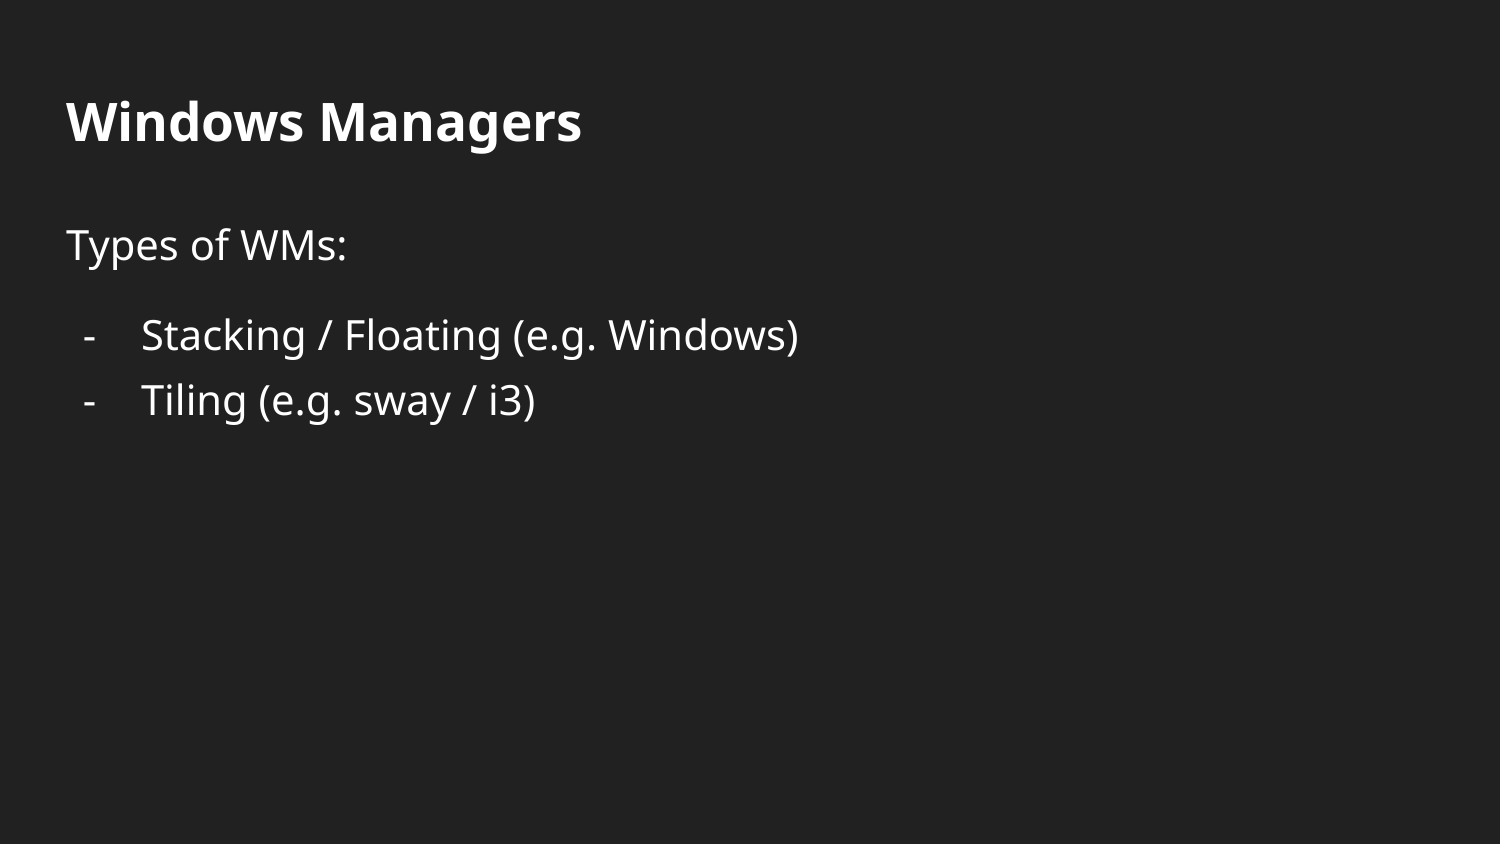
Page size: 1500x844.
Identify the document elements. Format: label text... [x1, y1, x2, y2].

list Types of WMs: Stacking / Floating (e.g. Windows) Tiling (e.g. sway / i3) [51, 189, 1449, 750]
title Windows Managers [51, 72, 1449, 167]
